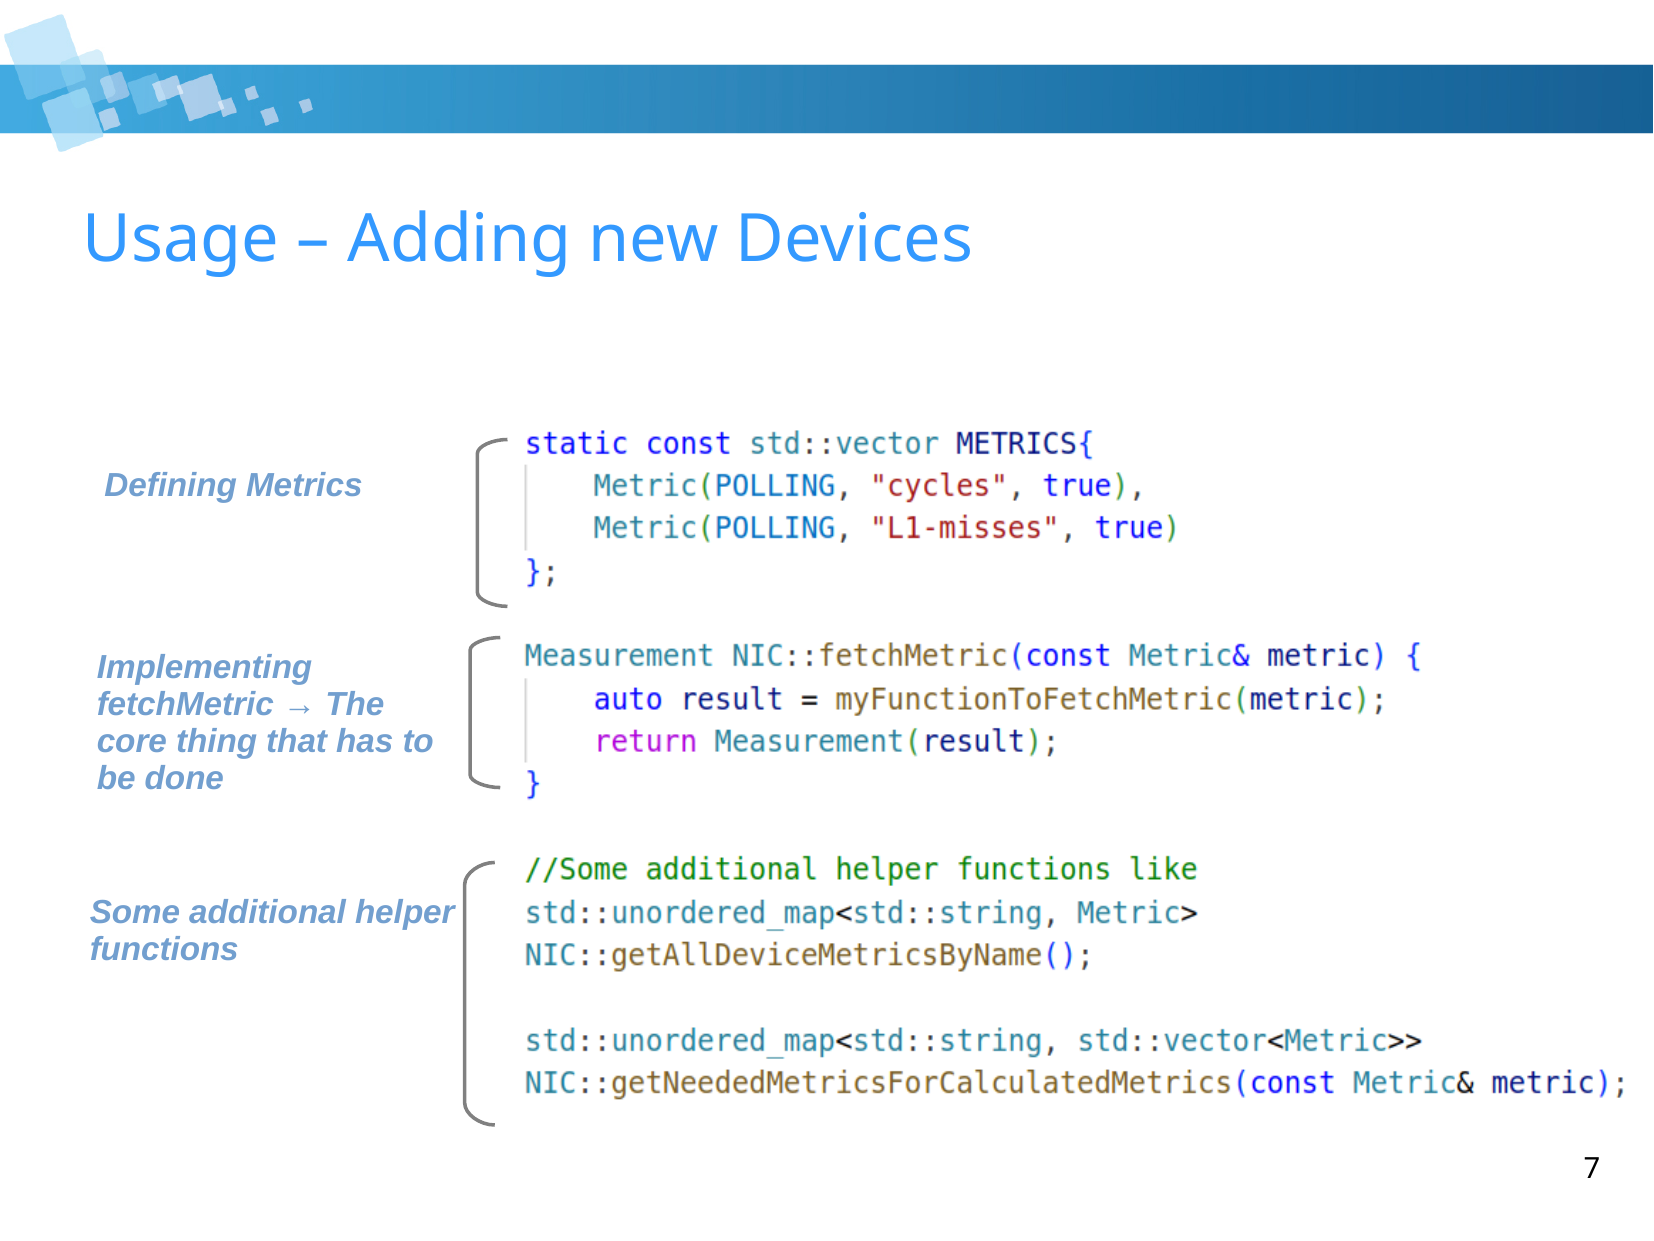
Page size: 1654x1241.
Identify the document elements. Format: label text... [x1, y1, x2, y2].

title Usage – Adding new Devices [82, 132, 1571, 340]
text_box Implementing fetchMetric → The core thing that has to be done [82, 641, 478, 805]
text_box Some additional helper functions [75, 886, 508, 976]
picture [0, 0, 1654, 1238]
text_box Defining Metrics [89, 458, 486, 622]
